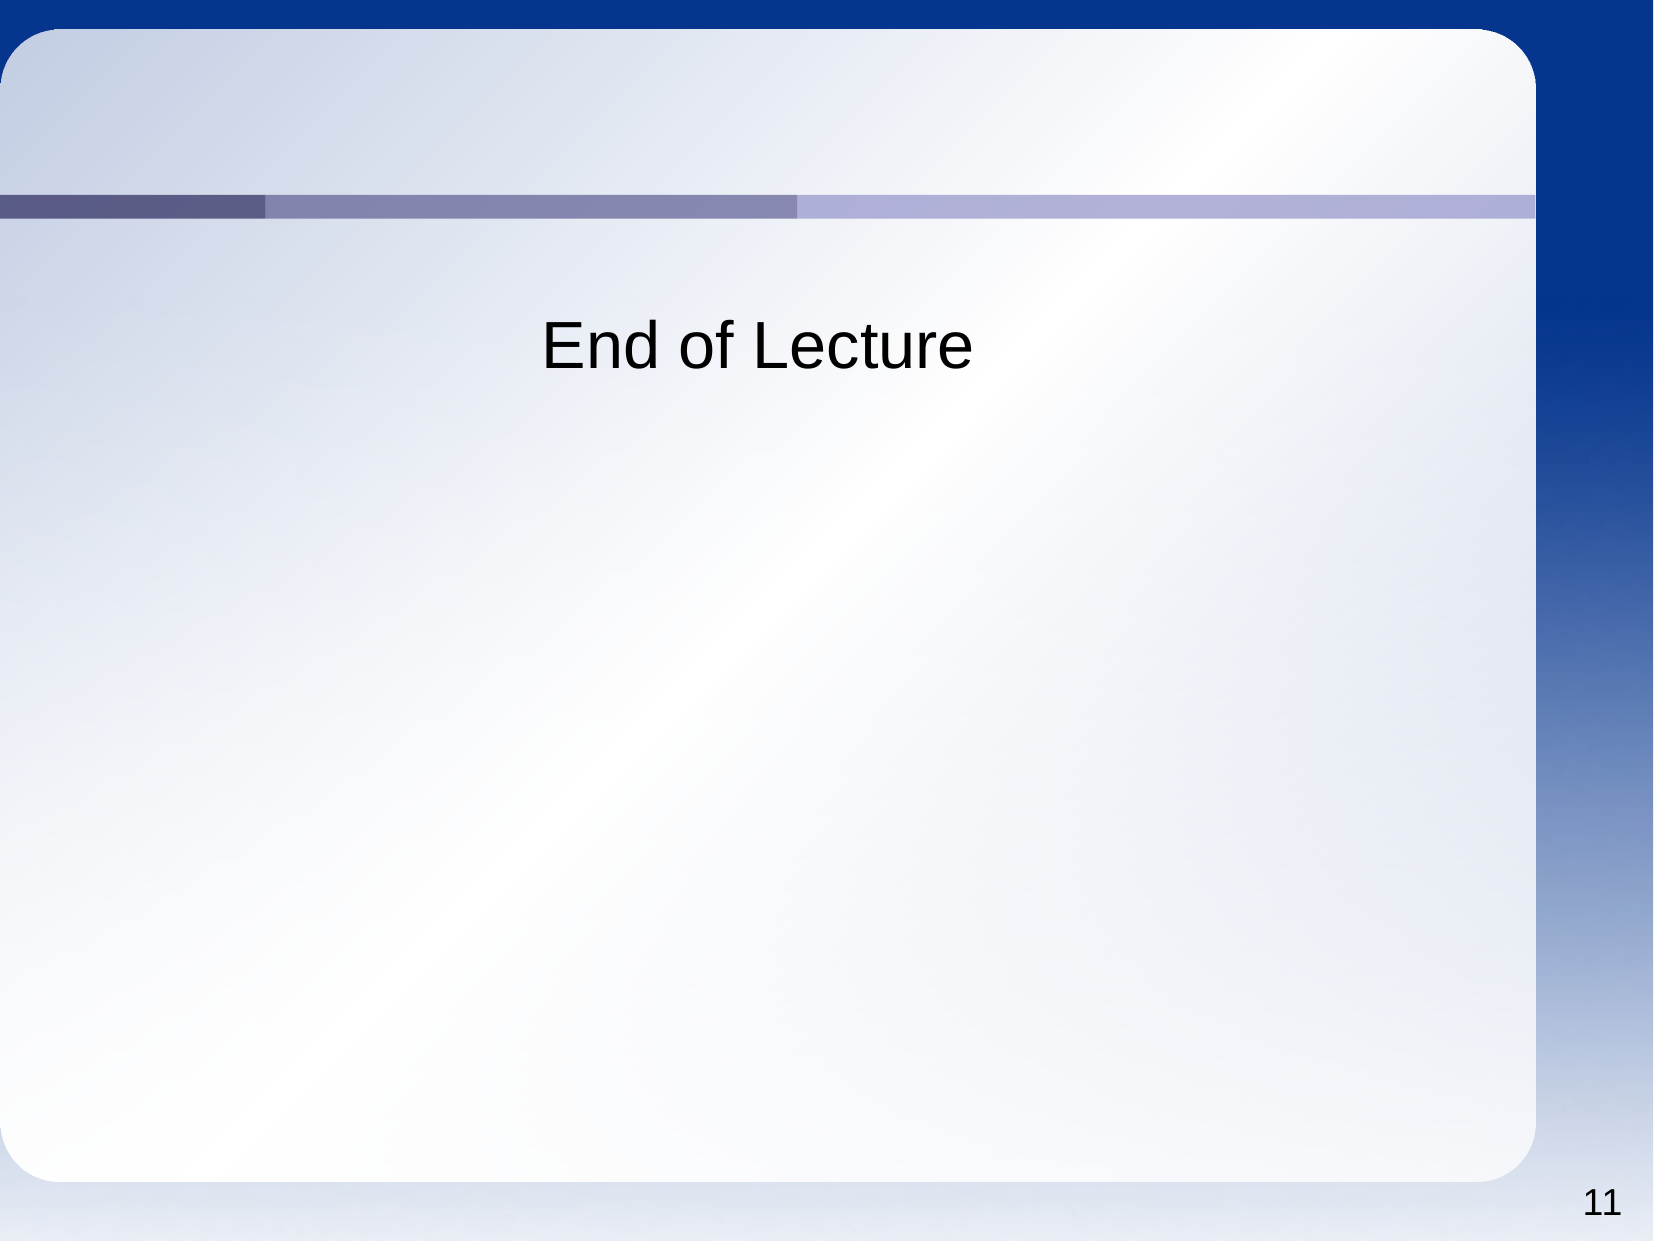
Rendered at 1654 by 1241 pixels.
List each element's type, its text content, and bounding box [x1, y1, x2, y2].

picture [0, 0, 1654, 1241]
subtitle End of Lecture [29, 49, 1506, 642]
